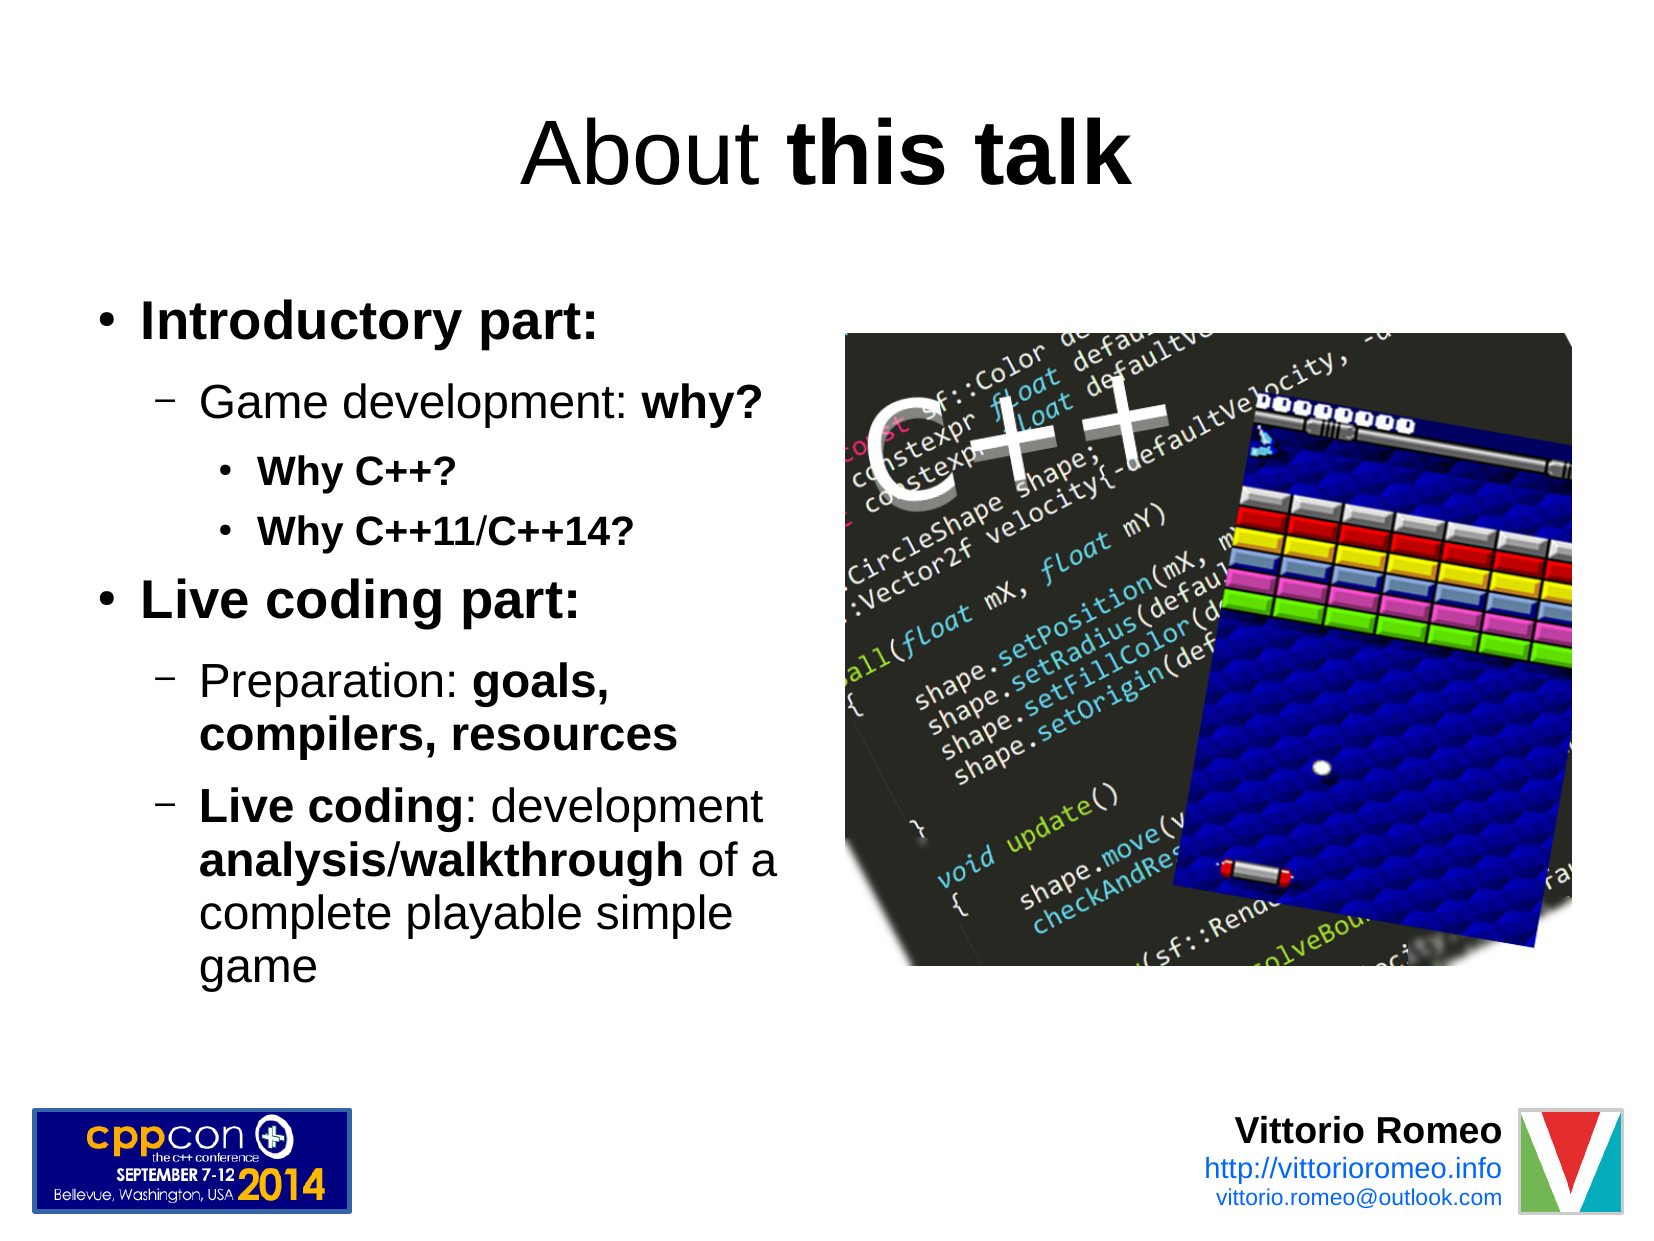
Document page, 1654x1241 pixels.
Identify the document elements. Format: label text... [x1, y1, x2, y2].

picture [54, 1114, 325, 1203]
list Introductory part: Game development: why? Why C++? Why C++11/C++14? Live coding part: Preparation: goals, compilers, resources Live coding: development analysis/walkthrough of a complete playable simple game [82, 290, 809, 1010]
title About this talk [82, 49, 1571, 257]
picture [845, 333, 1572, 966]
picture [1521, 1112, 1621, 1212]
